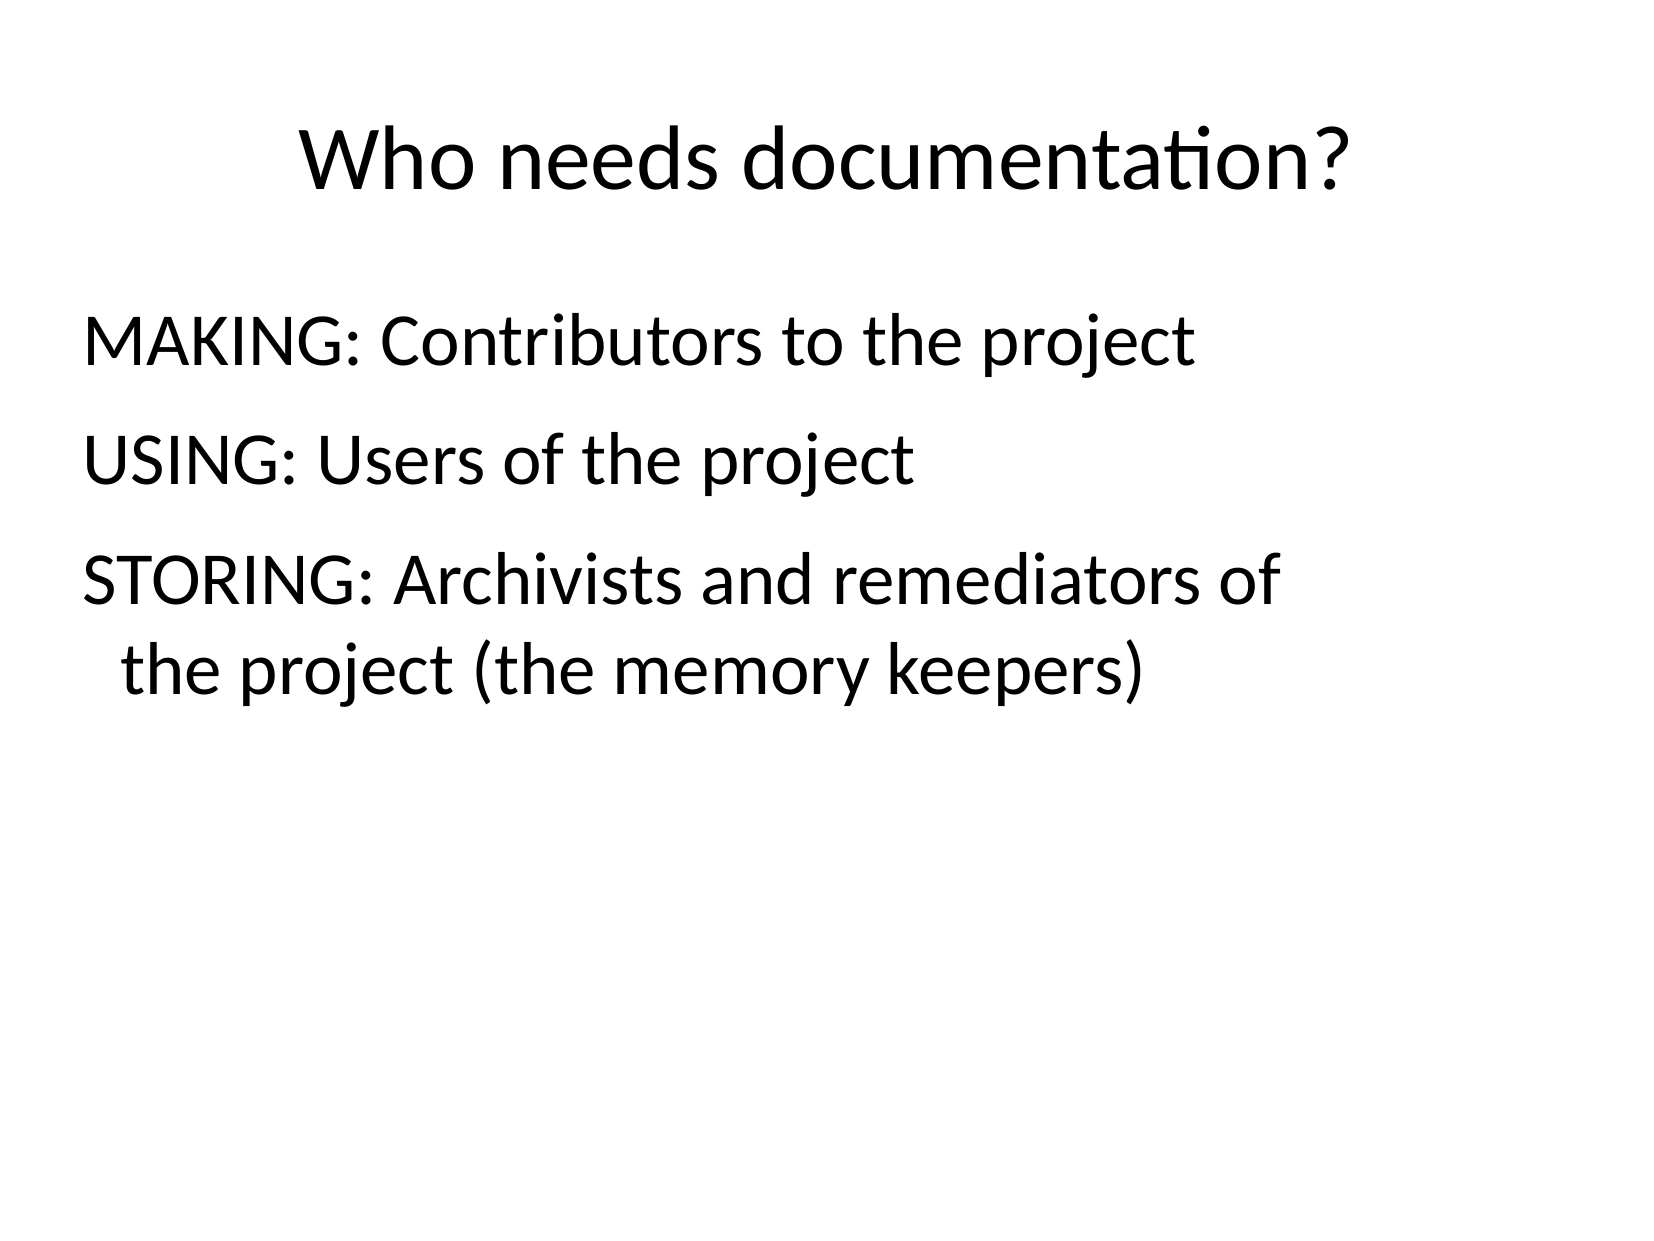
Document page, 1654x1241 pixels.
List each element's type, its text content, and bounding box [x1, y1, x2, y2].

title Who needs documentation? [82, 49, 1571, 257]
list MAKING: Contributors to the project USING: Users of the project STORING: Archivists and remediators of the project (the memory keepers) [82, 290, 1377, 1033]
